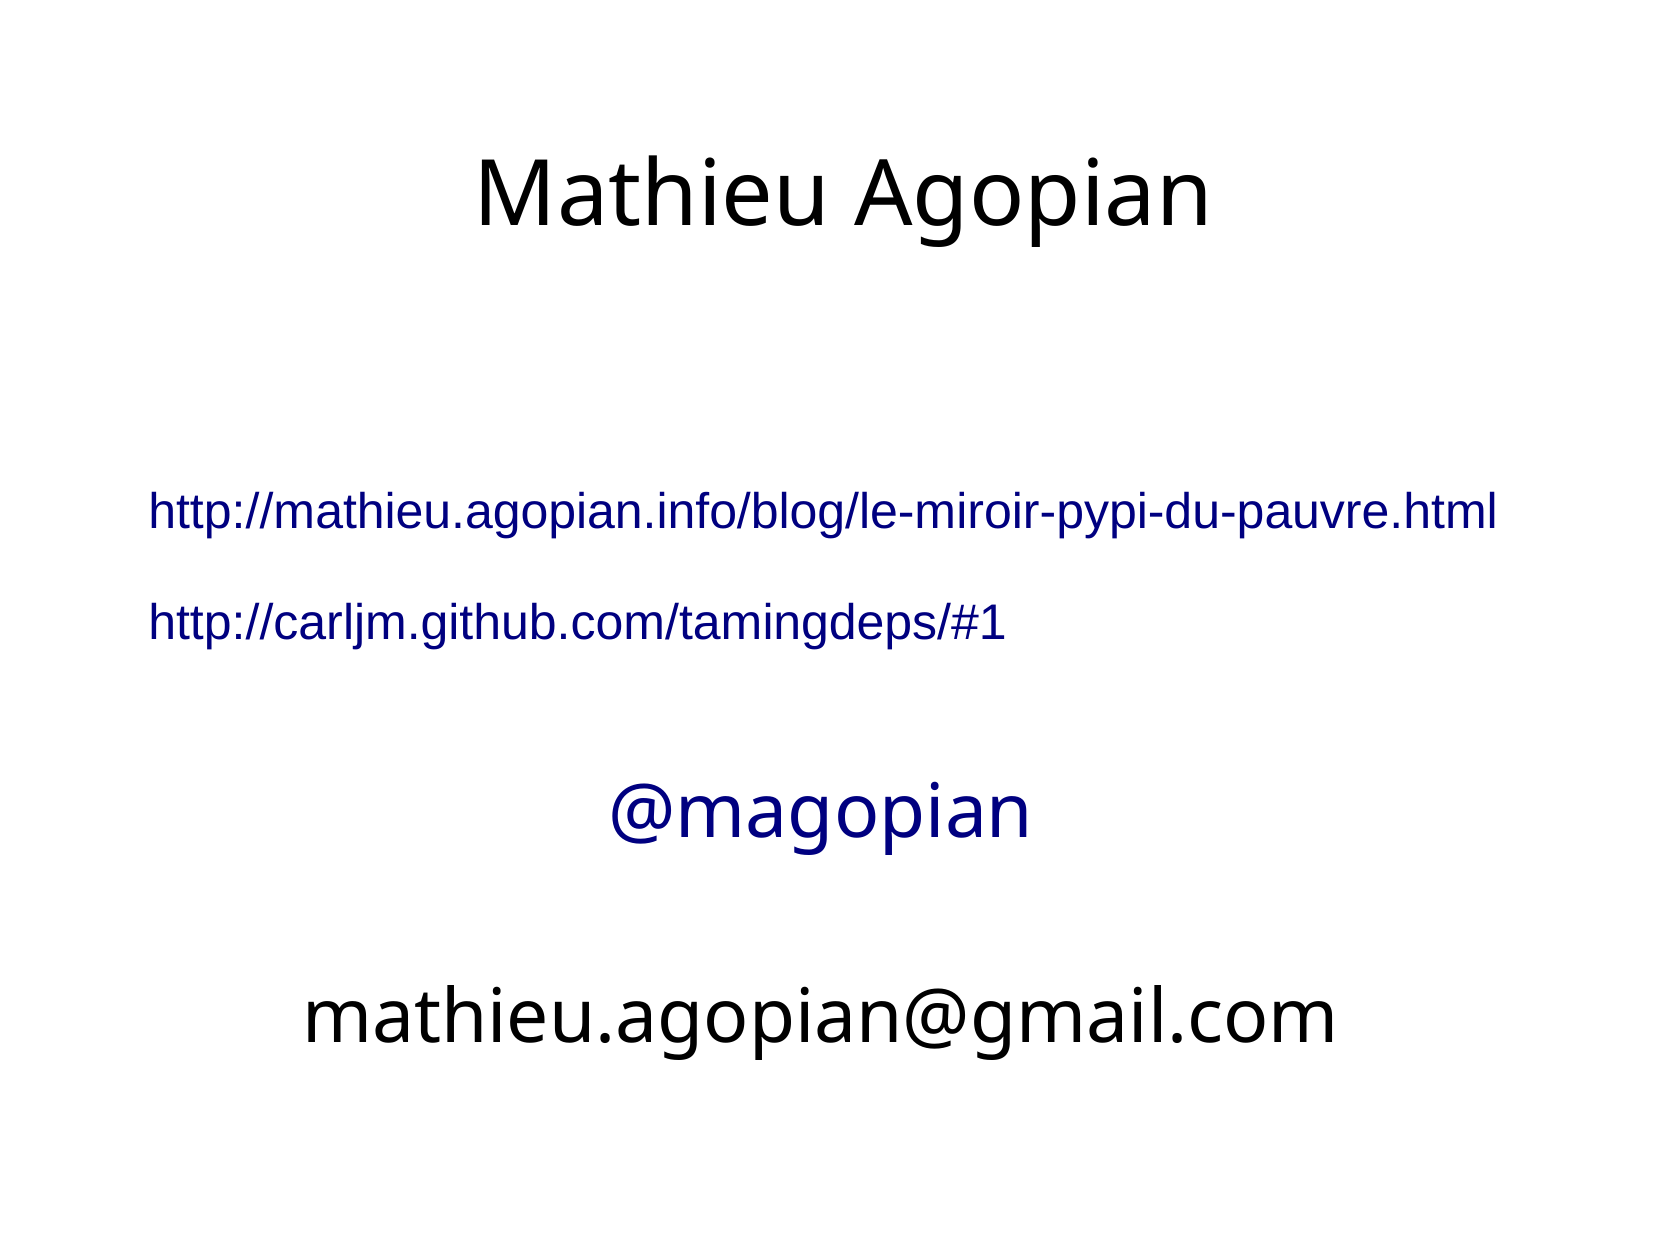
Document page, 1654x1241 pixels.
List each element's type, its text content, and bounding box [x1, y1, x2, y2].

text_box http://mathieu.agopian.info/blog/le-miroir-pypi-du-pauvre.html http://carljm.github.com/tamingdeps/#1 [133, 475, 1516, 658]
text_box @magopian mathieu.agopian@gmail.com [287, 750, 1415, 1039]
text_box Mathieu Agopian [459, 120, 1297, 271]
